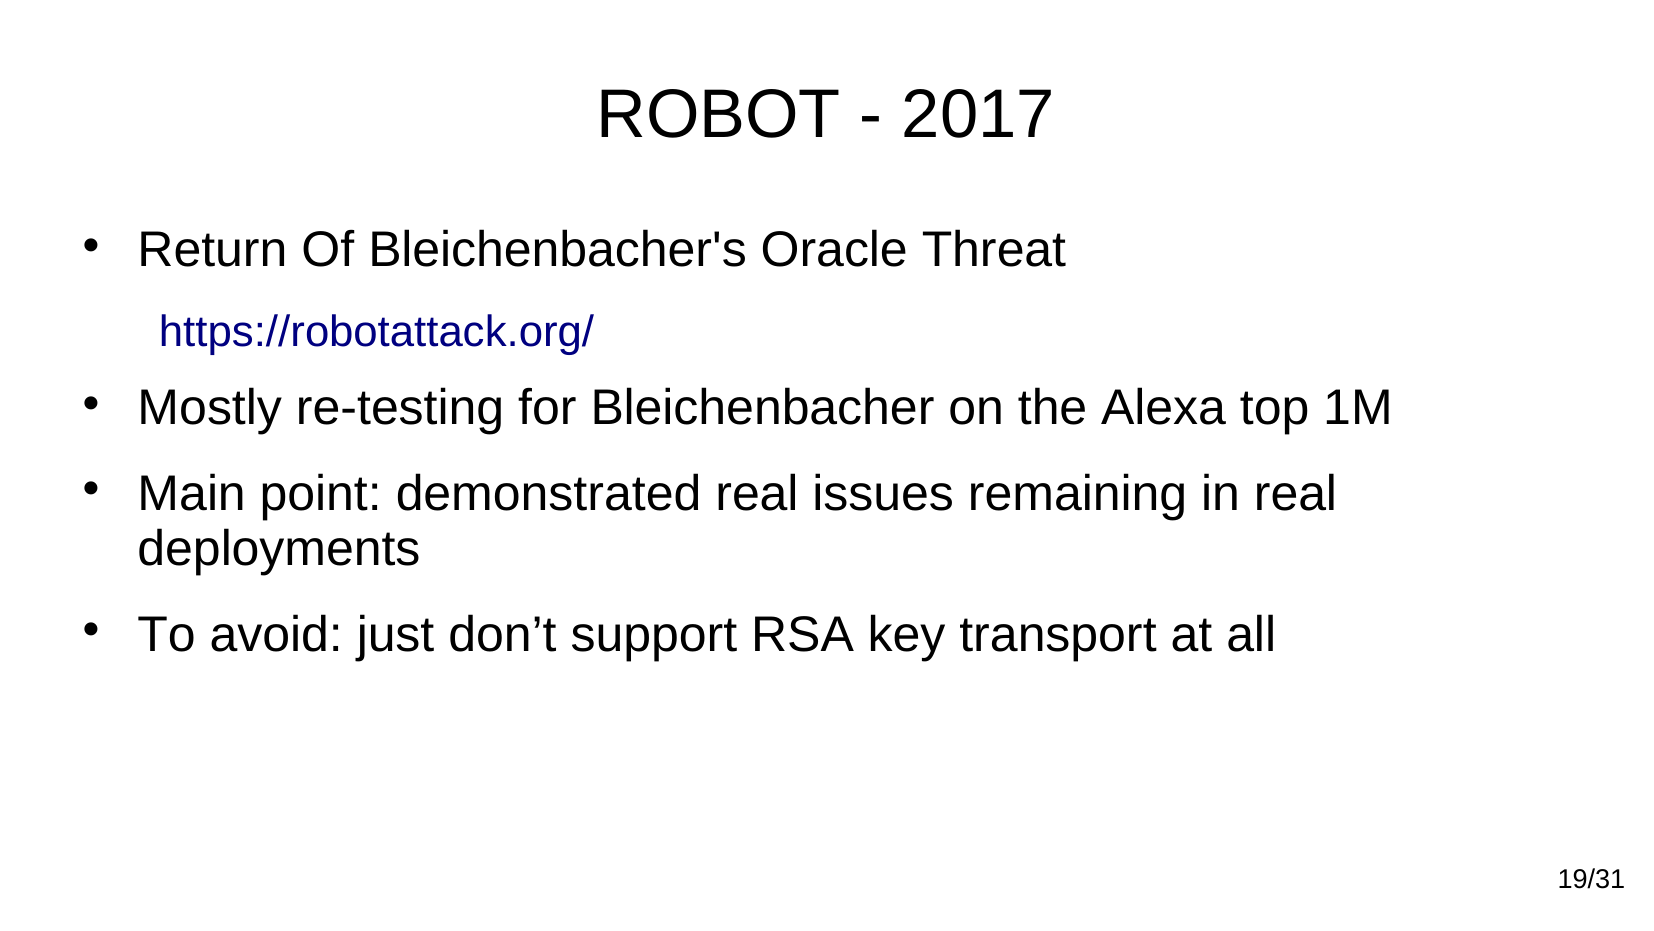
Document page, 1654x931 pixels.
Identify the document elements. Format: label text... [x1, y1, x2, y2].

title ROBOT - 2017 [82, 37, 1570, 192]
list Return Of Bleichenbacher's Oracle Threat https://robotattack.org/ Mostly re-testing for Bleichenbacher on the Alexa top 1M Main point: demonstrated real issues remaining in real deployments To avoid: just don’t support RSA key transport at all [82, 217, 1537, 757]
